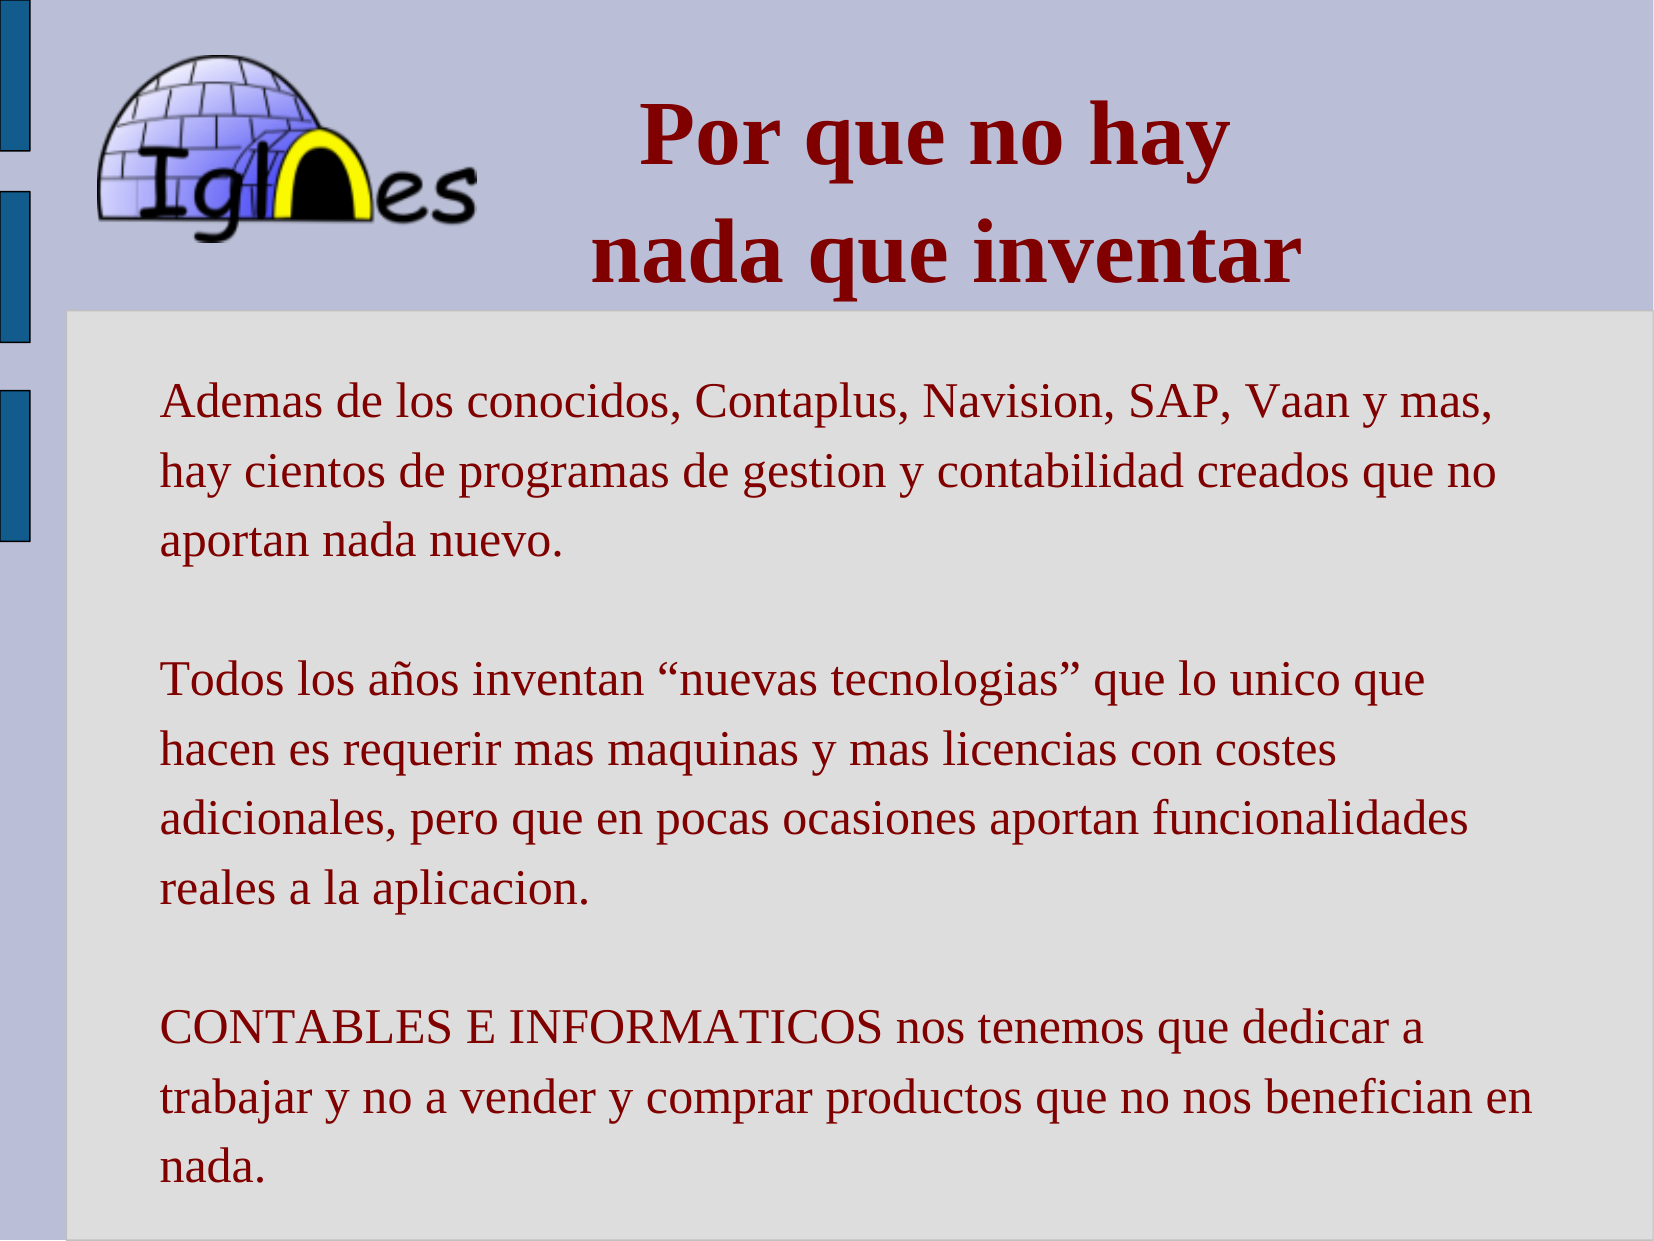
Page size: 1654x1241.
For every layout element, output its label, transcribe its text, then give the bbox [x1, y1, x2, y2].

picture [97, 55, 477, 243]
text_box Ademas de los conocidos, Contaplus, Navision, SAP, Vaan y mas, hay cientos de programas de gestion y contabilidad creados que no aportan nada nuevo. Todos los años inventan “nuevas tecnologias” que lo unico que hacen es requerir mas maquinas y mas licencias con costes adicionales, pero que en pocas ocasiones aportan funcionalidades reales a la aplicacion. CONTABLES E INFORMATICOS nos tenemos que dedicar a trabajar y no a vender y comprar productos que no nos benefician en nada. [159, 357, 1550, 1193]
title Por que no hay nada que inventar [241, 46, 1654, 323]
